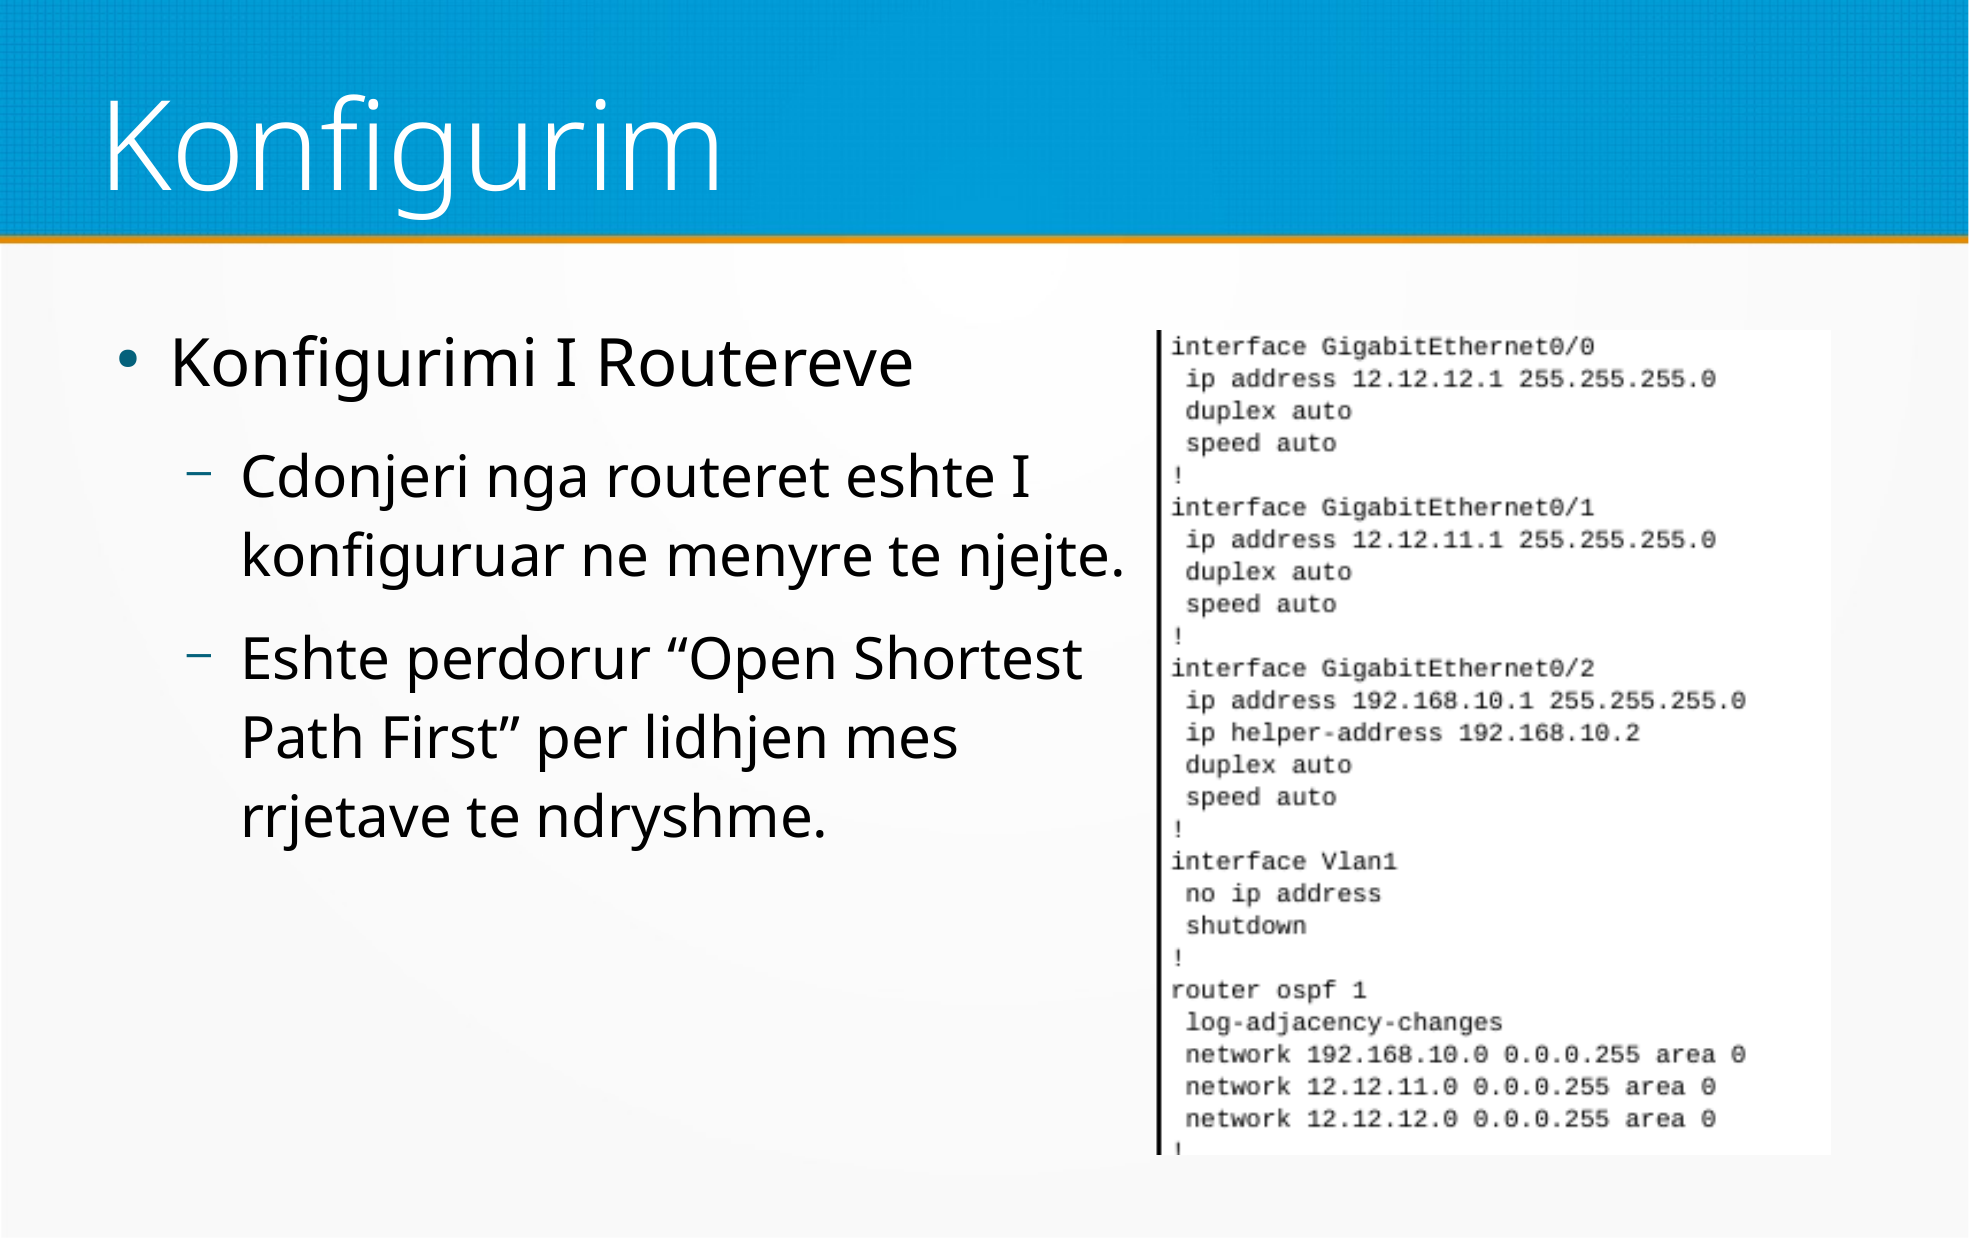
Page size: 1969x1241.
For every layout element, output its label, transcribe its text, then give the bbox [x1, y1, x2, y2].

list Konfigurimi I Routereve Cdonjeri nga routeret eshte I konfiguruar ne menyre te njejte. Eshte perdorur “Open Shortest Path First” per lidhjen mes rrjetave te ndryshme. [98, 315, 1141, 1081]
title Konfigurim [98, 19, 1870, 227]
picture [0, 233, 1969, 1241]
